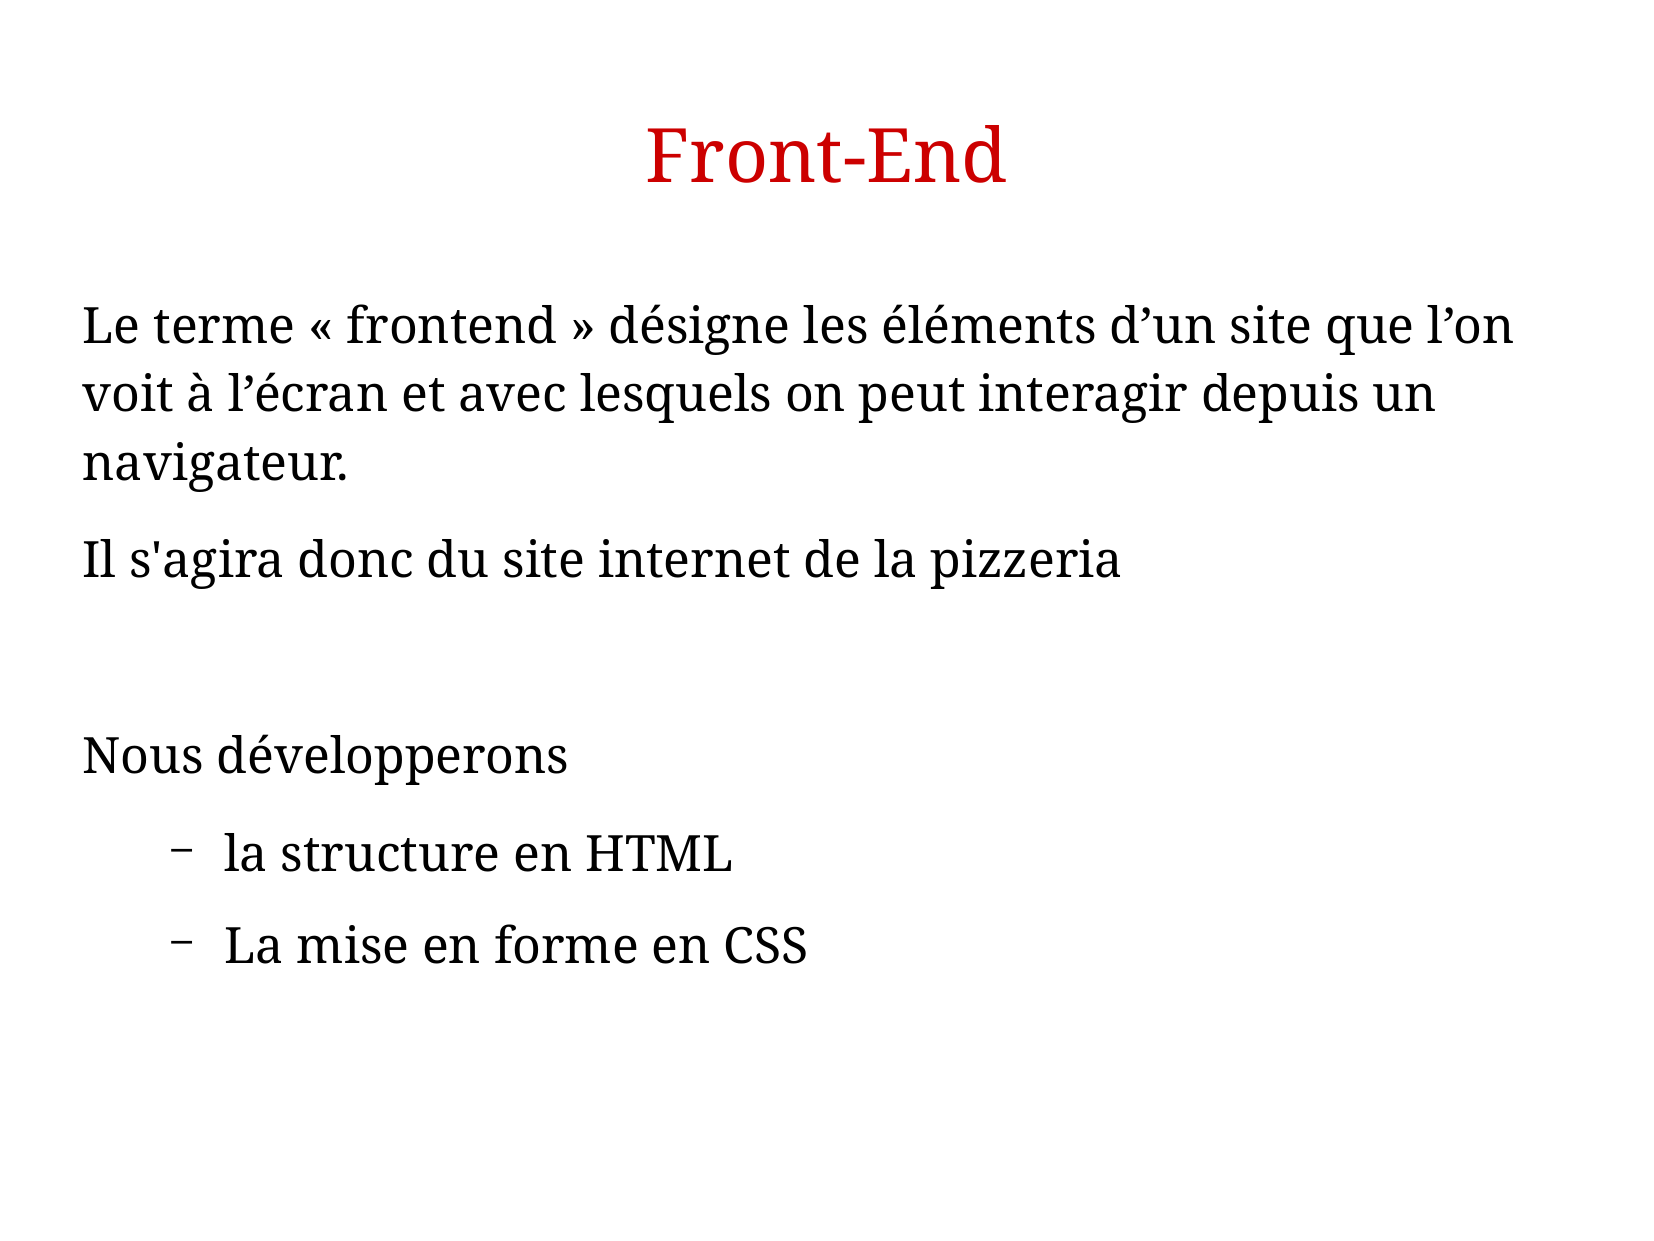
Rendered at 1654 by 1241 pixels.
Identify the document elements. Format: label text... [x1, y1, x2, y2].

title Front-End [82, 49, 1571, 257]
list Le terme « frontend » désigne les éléments d’un site que l’on voit à l’écran et avec lesquels on peut interagir depuis un navigateur. Il s'agira donc du site internet de la pizzeria Nous développerons la structure en HTML La mise en forme en CSS [82, 290, 1571, 1109]
